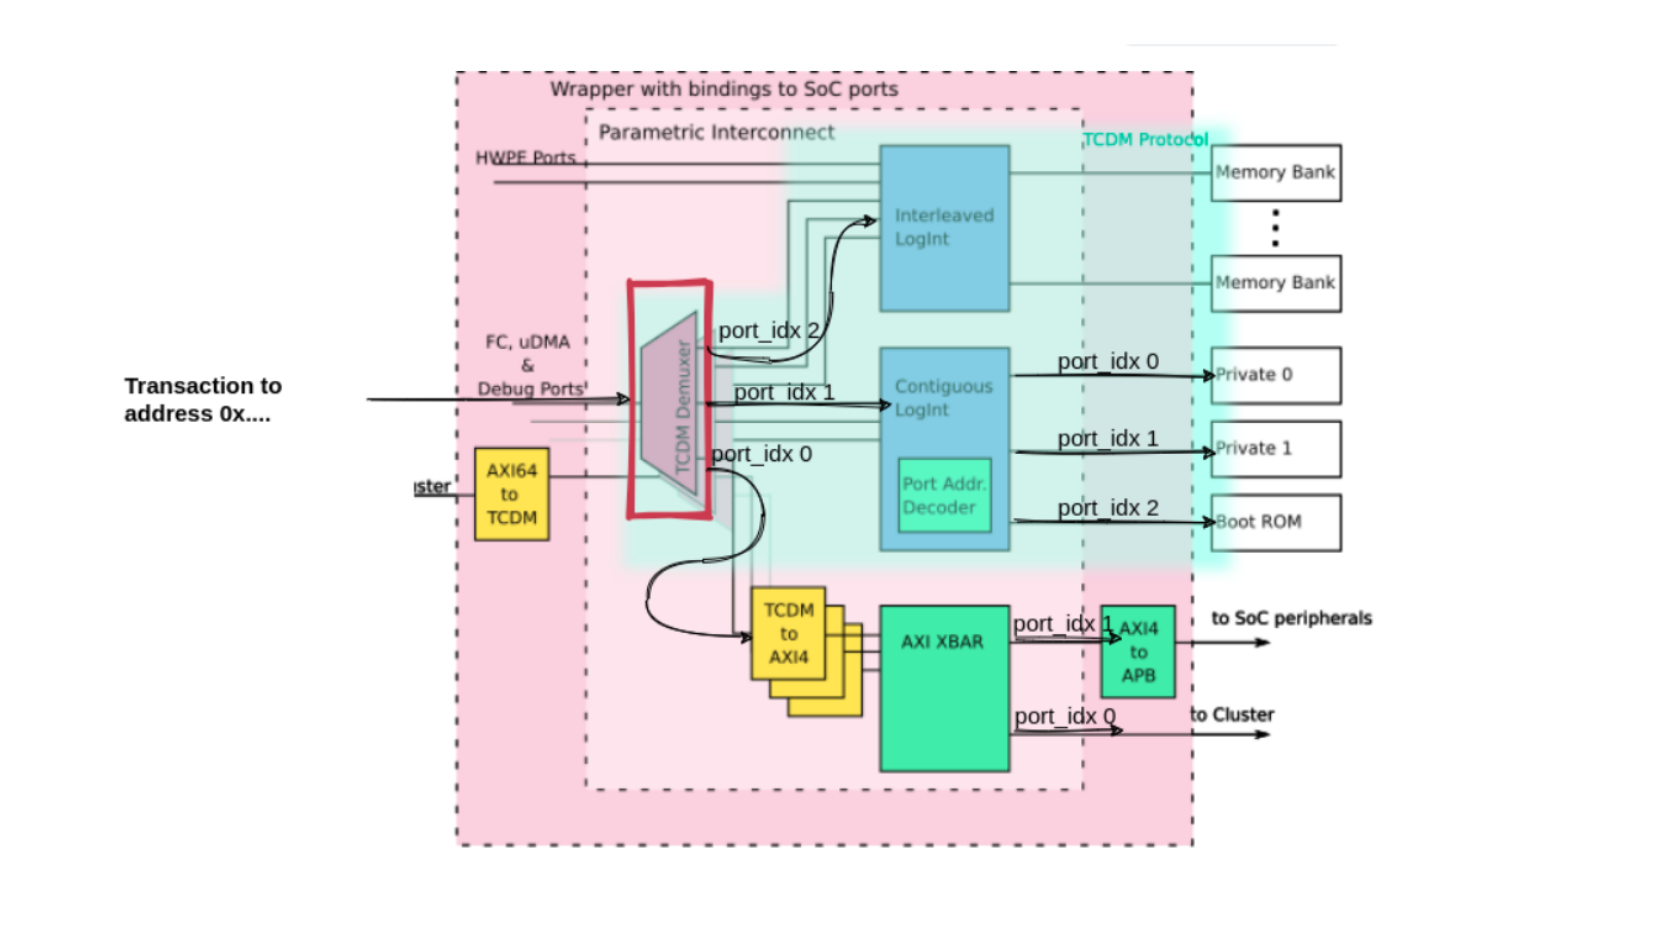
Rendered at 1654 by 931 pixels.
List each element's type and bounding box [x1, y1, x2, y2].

picture [45, 44, 1497, 886]
